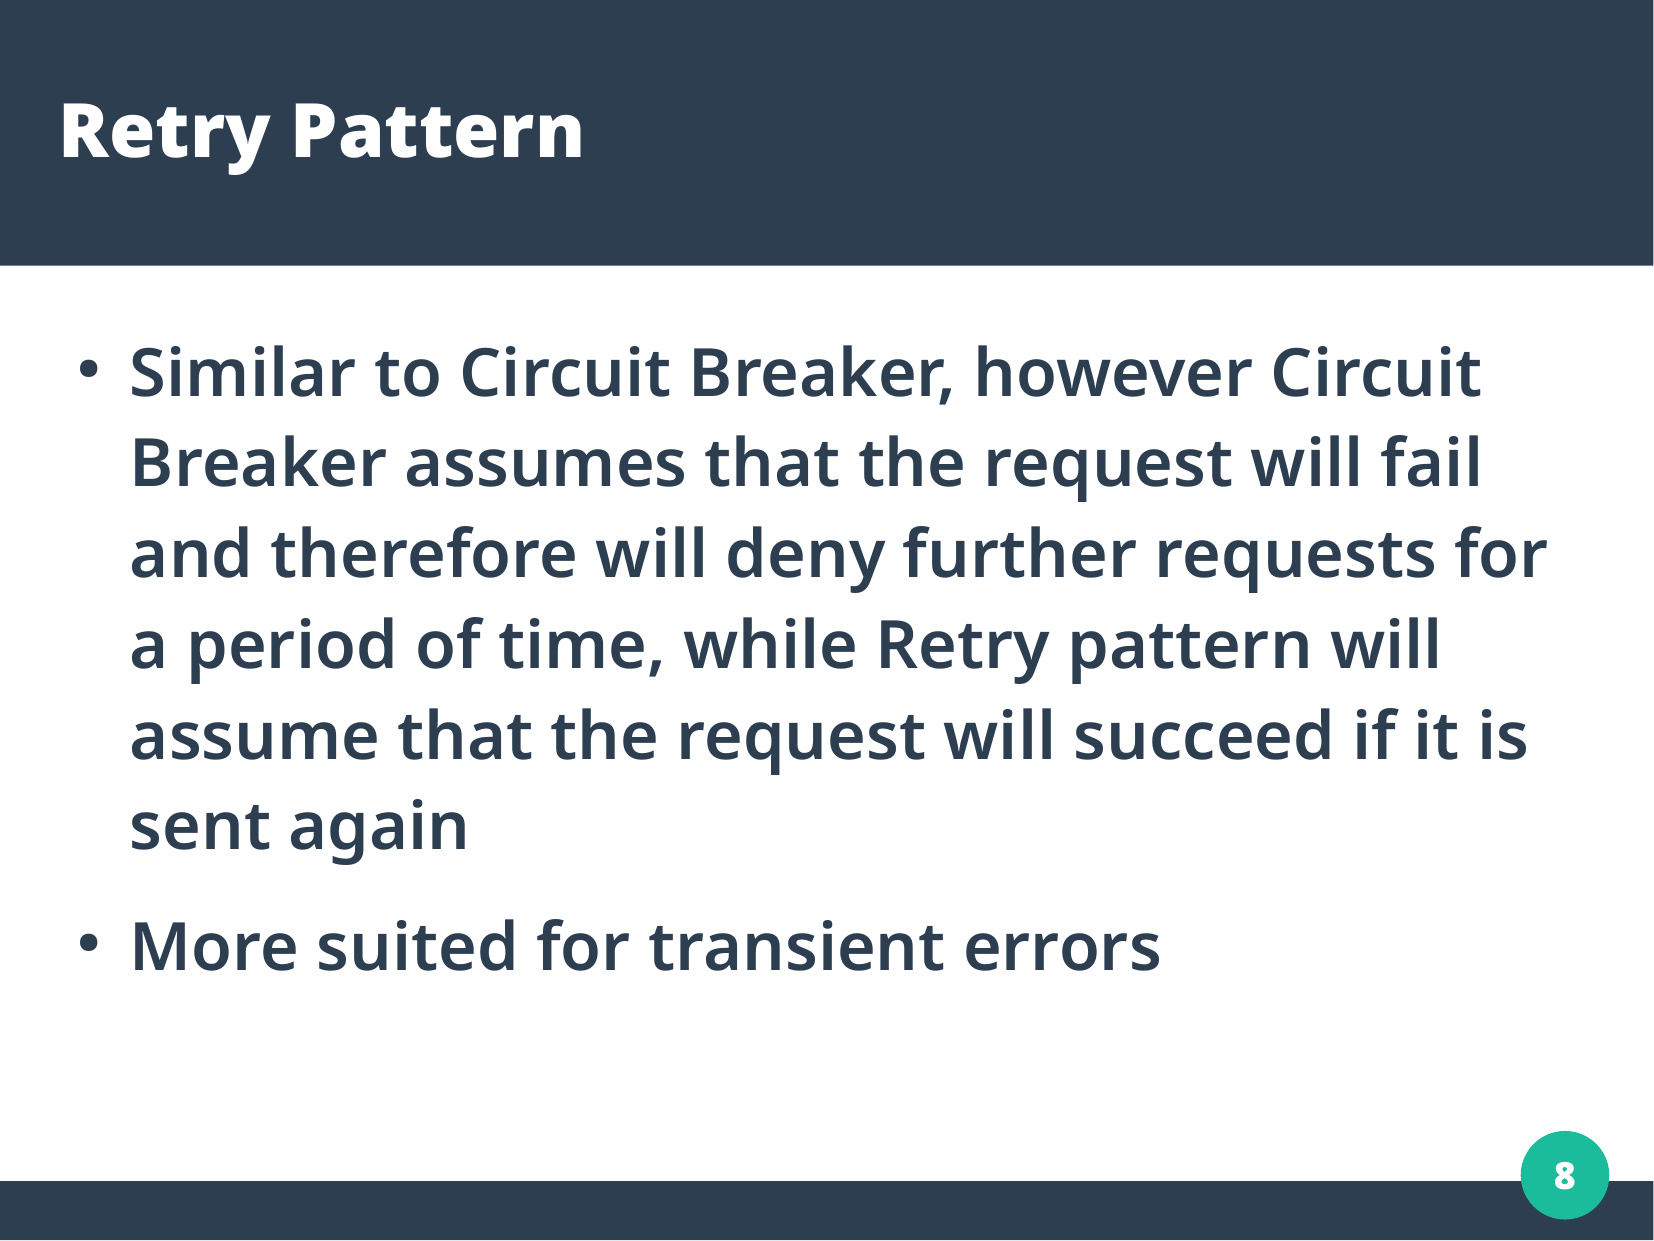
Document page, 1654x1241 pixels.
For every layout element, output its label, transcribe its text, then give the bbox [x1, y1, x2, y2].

title Retry Pattern [59, 49, 1595, 207]
list Similar to Circuit Breaker, however Circuit Breaker assumes that the request will fail and therefore will deny further requests for a period of time, while Retry pattern will assume that the request will succeed if it is sent again More suited for transient errors [59, 324, 1595, 1152]
